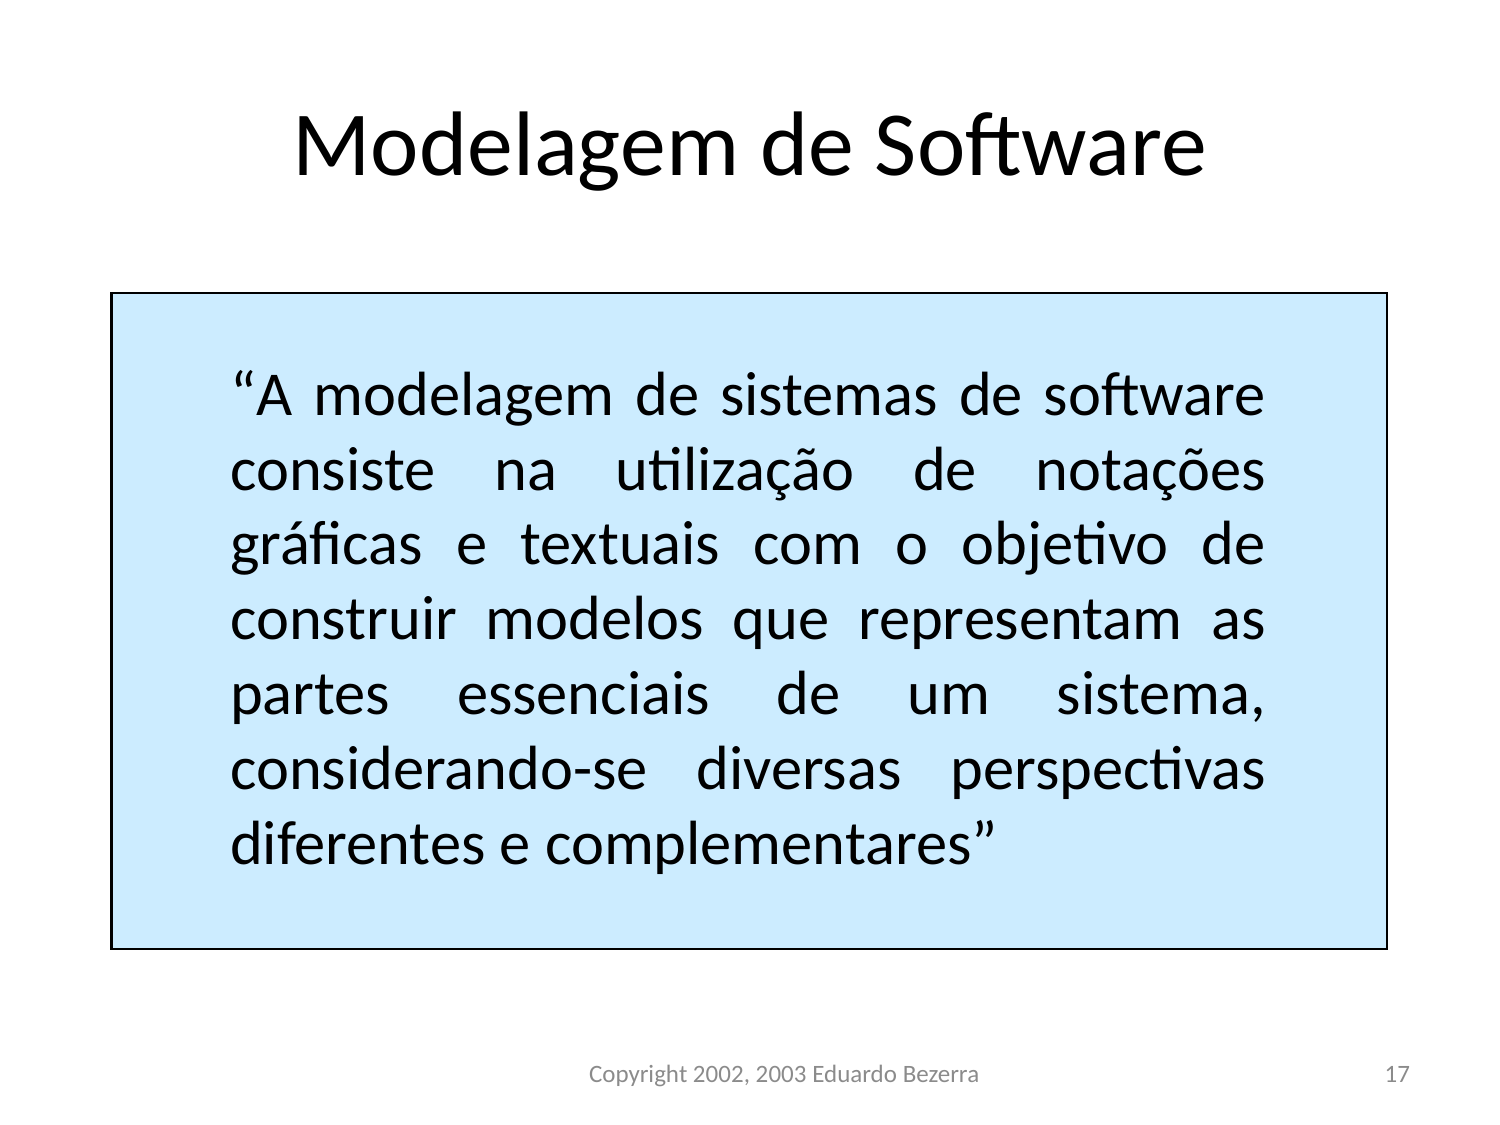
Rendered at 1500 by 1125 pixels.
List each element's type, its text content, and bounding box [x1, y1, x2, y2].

text_box “A modelagem de sistemas de software consiste na utilização de notações gráficas e textuais com o objetivo de construir modelos que representam as partes essenciais de um sistema, considerando-se diversas perspectivas diferentes e complementares” [215, 345, 1282, 885]
title Modelagem de Software [75, 45, 1425, 233]
footer Copyright 2002, 2003 Eduardo Bezerra [512, 1042, 1058, 1103]
text_box [111, 292, 1388, 950]
slide_number <número> [1074, 1042, 1425, 1103]
